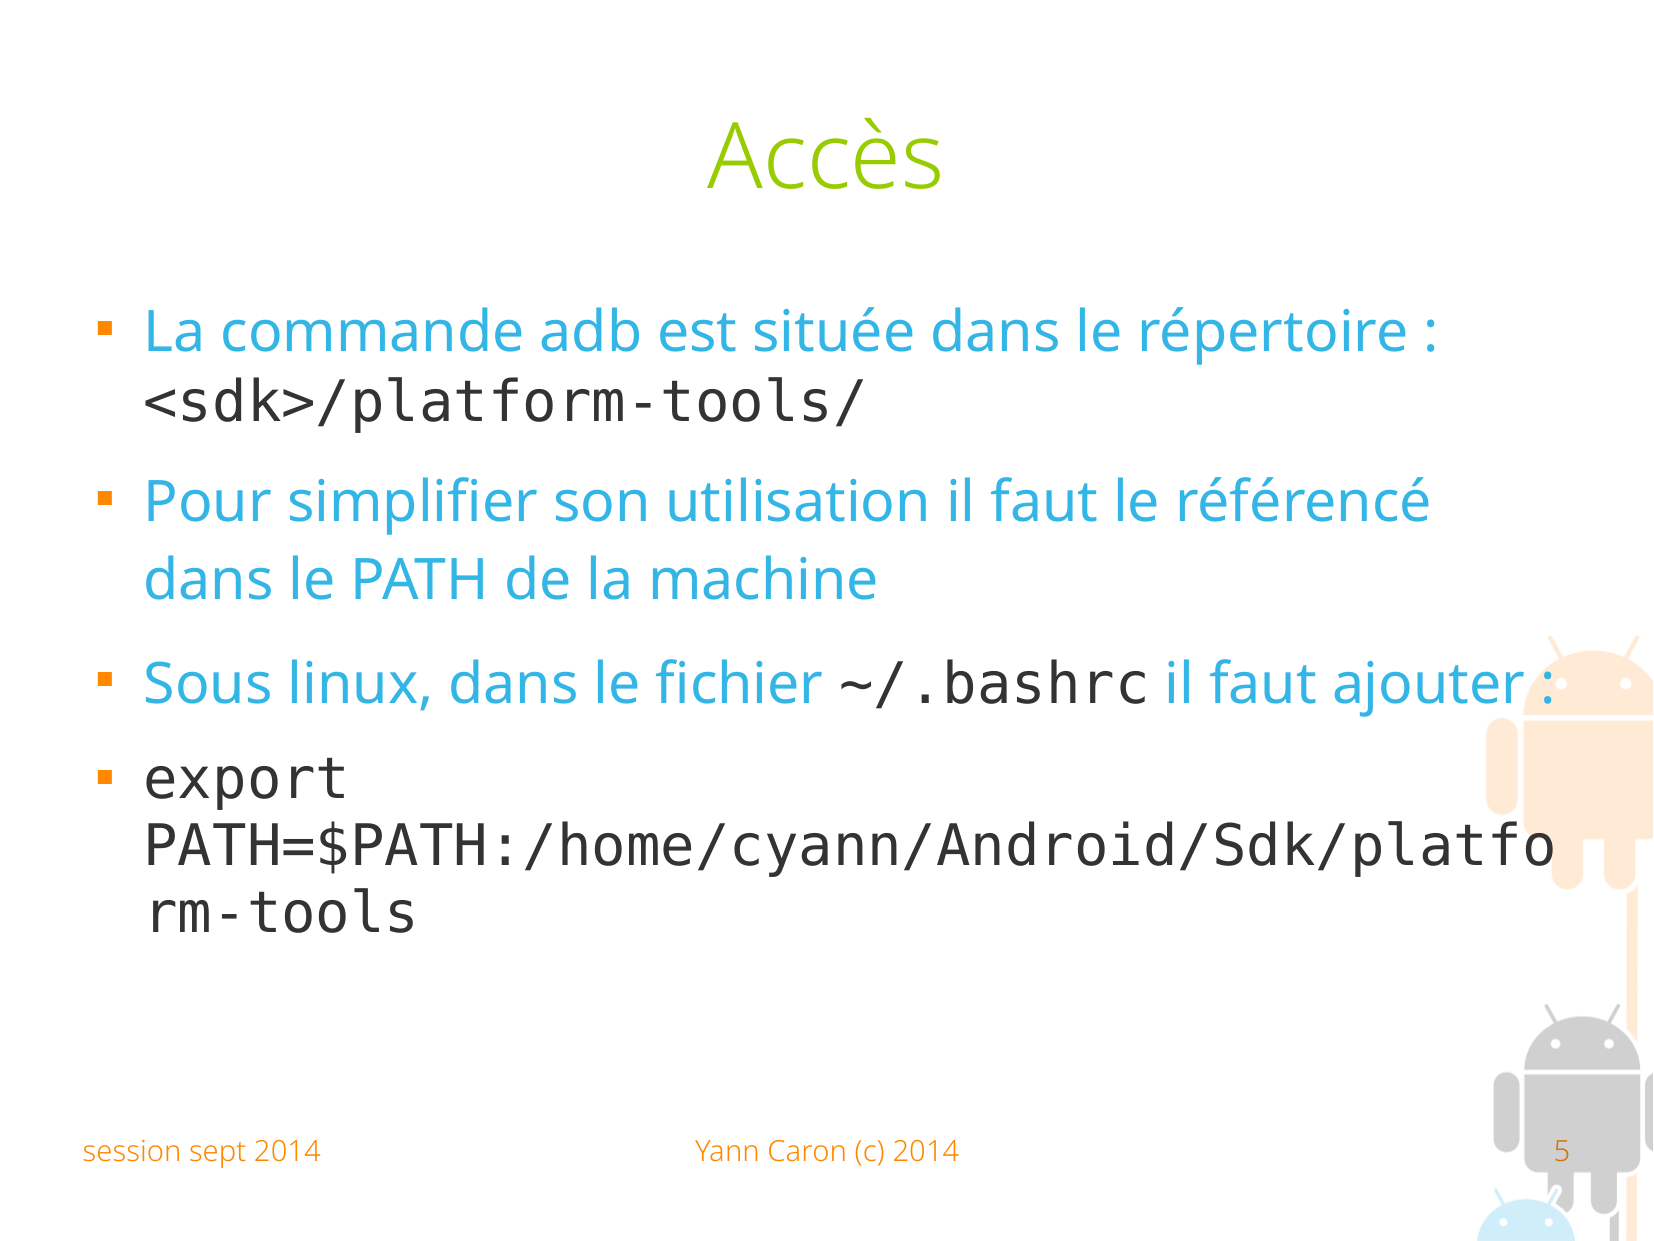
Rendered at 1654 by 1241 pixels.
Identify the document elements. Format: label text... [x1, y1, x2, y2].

picture [240, 423, 1654, 1241]
title Accès [82, 49, 1571, 257]
list La commande adb est située dans le répertoire : <sdk>/platform-tools/ Pour simplifier son utilisation il faut le référencé dans le PATH de la machine Sous linux, dans le fichier ~/.bashrc il faut ajouter : export PATH=$PATH:/home/cyann/Android/Sdk/platform-tools [82, 290, 1571, 1010]
